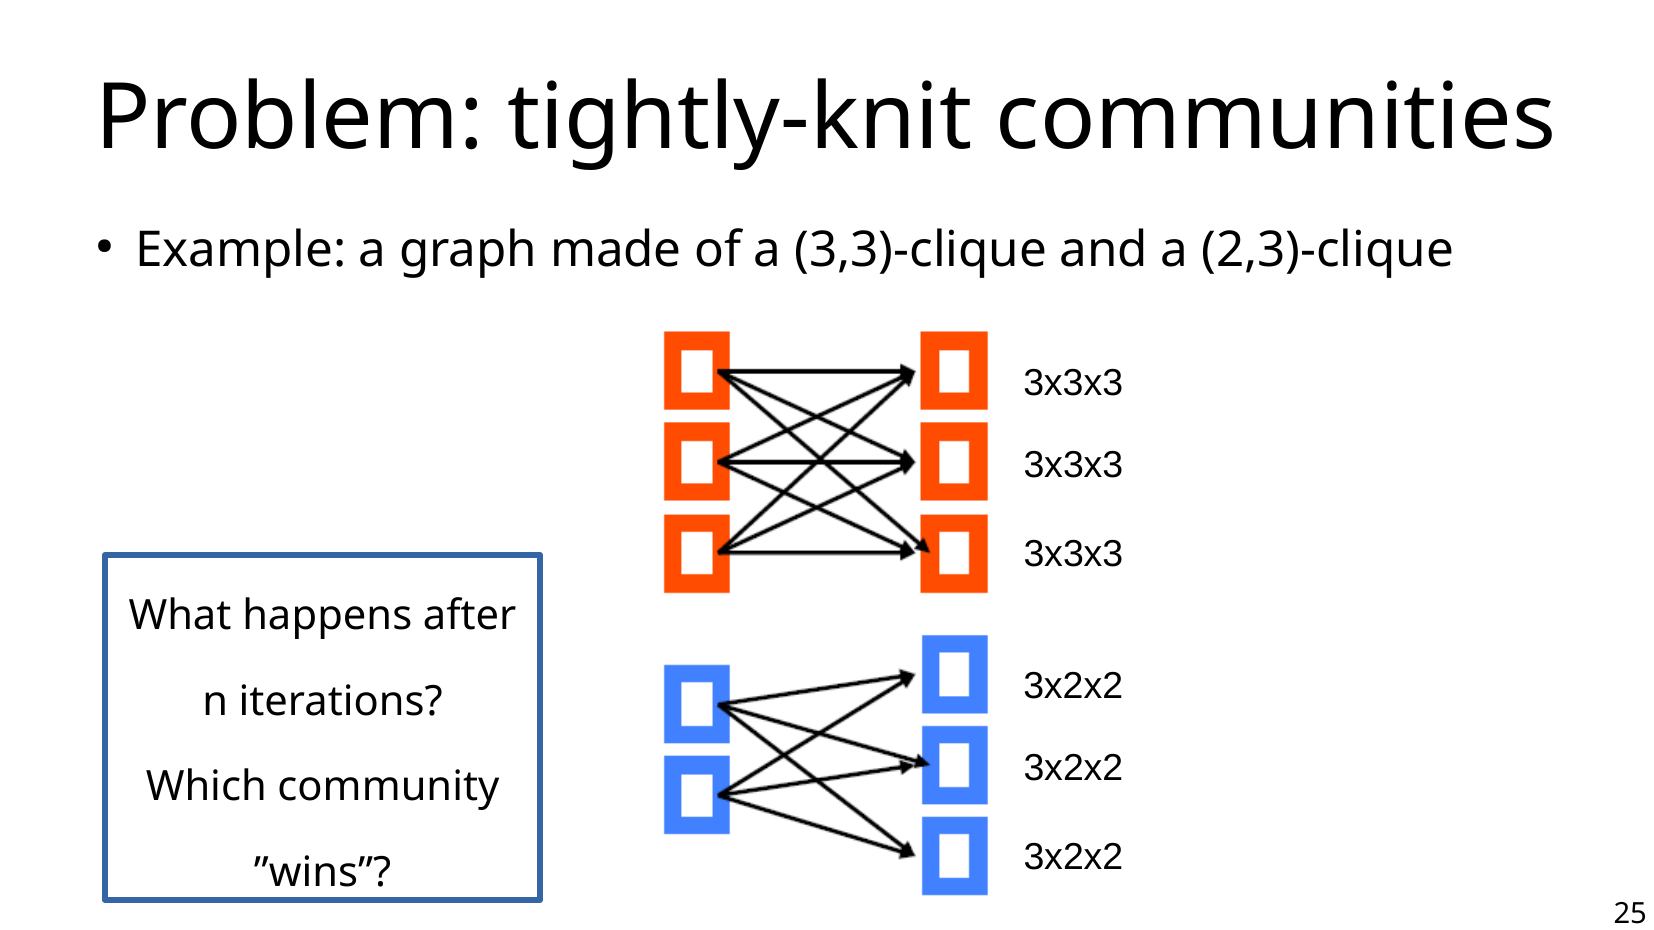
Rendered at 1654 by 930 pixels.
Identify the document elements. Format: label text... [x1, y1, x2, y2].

text_box 3x2x2 [1008, 739, 1139, 797]
text_box 3x2x2 [1008, 828, 1139, 885]
list Example: a graph made of a (3,3)-clique and a (2,3)-clique [82, 213, 1571, 314]
text_box What happens after n iterations? Which community ”wins”? [105, 555, 541, 901]
title Problem: tightly-knit communities [82, 1, 1571, 213]
text_box 3x3x3 [1008, 353, 1139, 411]
text_box 3x3x3 [1008, 436, 1139, 494]
picture [630, 302, 1006, 922]
text_box 3x3x3 [1008, 524, 1139, 582]
text_box 3x2x2 [1008, 656, 1139, 714]
